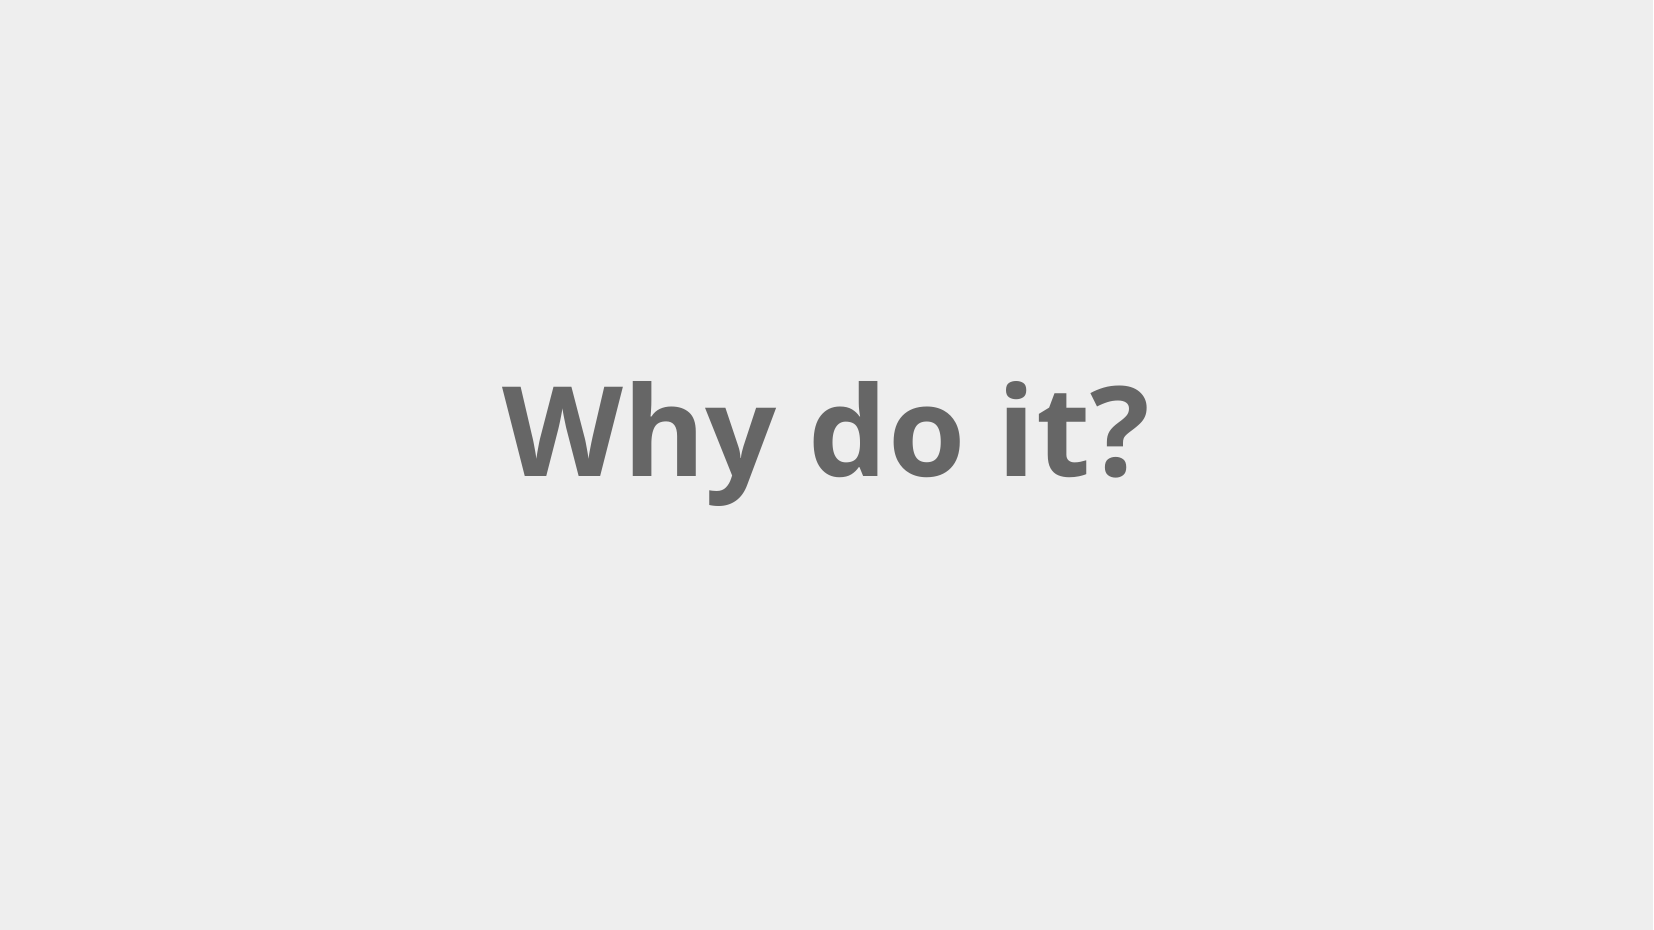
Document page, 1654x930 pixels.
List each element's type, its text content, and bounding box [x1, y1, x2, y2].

title Why do it? [82, 349, 1571, 506]
